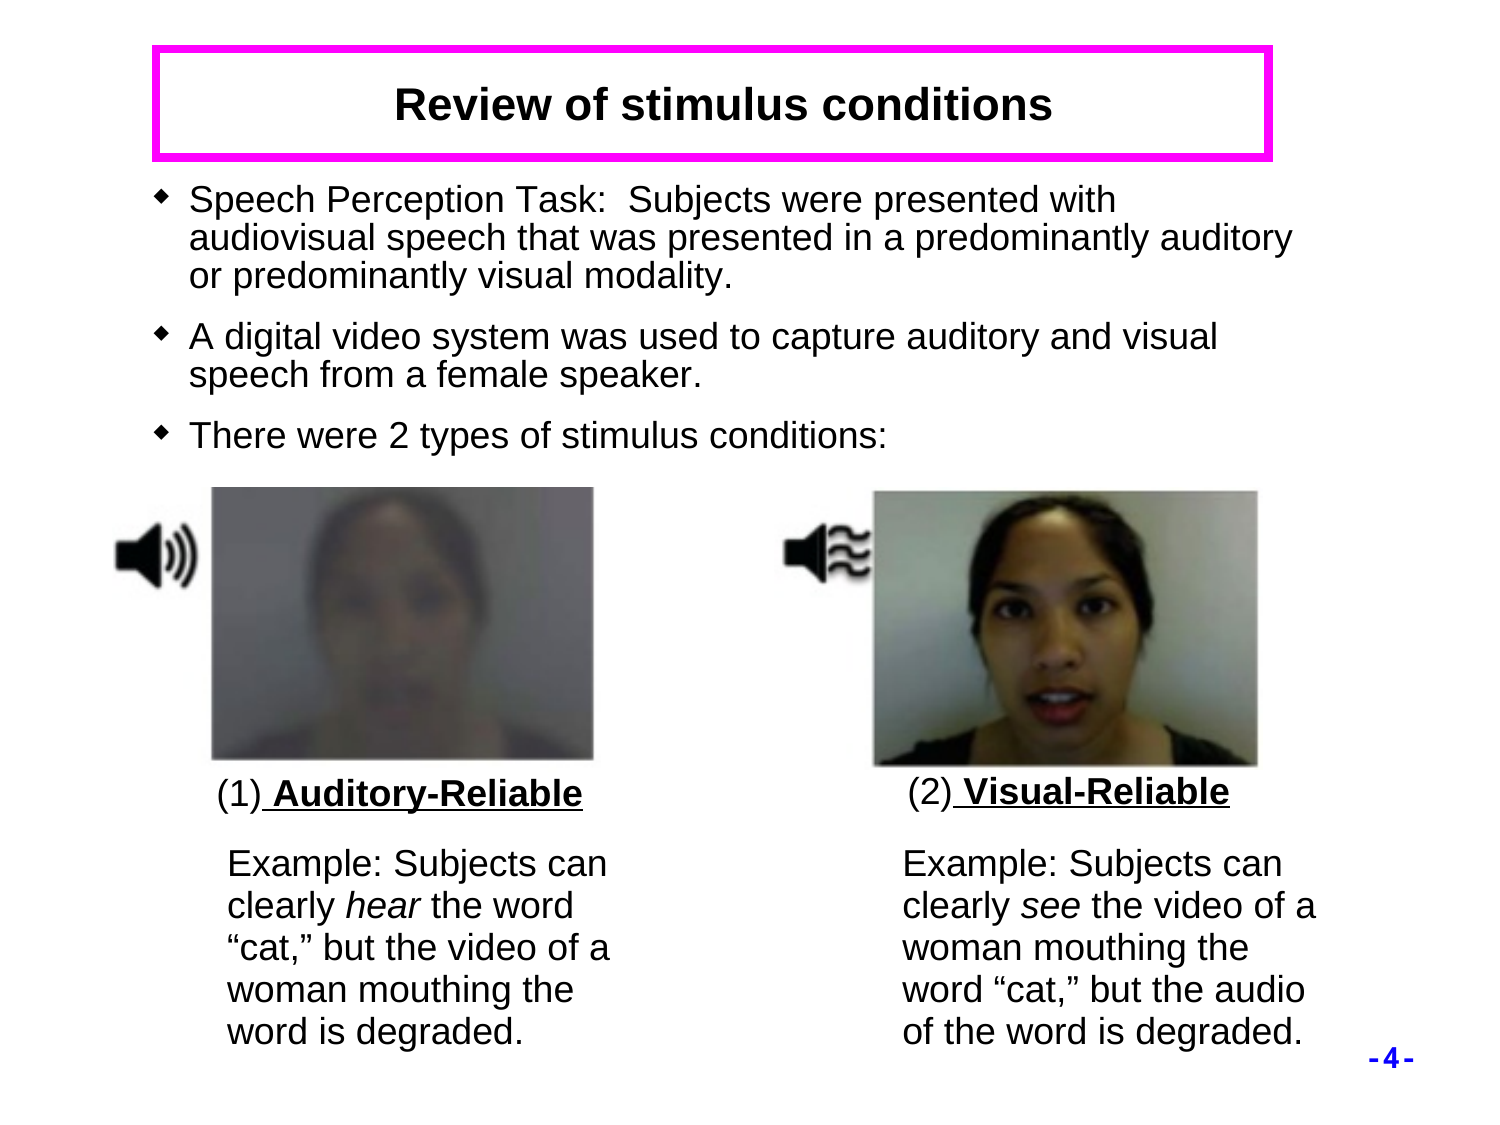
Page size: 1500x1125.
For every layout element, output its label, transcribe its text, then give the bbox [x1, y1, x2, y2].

title [155, 48, 1269, 158]
text_box Example: Subjects can clearly see the video of a woman mouthing the word “cat,” but the audio of the word is degraded. [887, 834, 1338, 1061]
text_box Speech Perception Task: Subjects were presented with audiovisual speech that was presented in a predominantly auditory or predominantly visual modality. A digital video system was used to capture auditory and visual speech from a female speaker. There were 2 types of stimulus conditions: [137, 174, 1313, 525]
text_box (1) Auditory-Reliable [187, 764, 613, 823]
text_box Example: Subjects can clearly hear the word “cat,” but the video of a woman mouthing the word is degraded. [212, 834, 638, 1061]
text_box (2) Visual-Reliable [862, 762, 1276, 820]
picture [112, 487, 601, 775]
picture [774, 487, 1263, 770]
